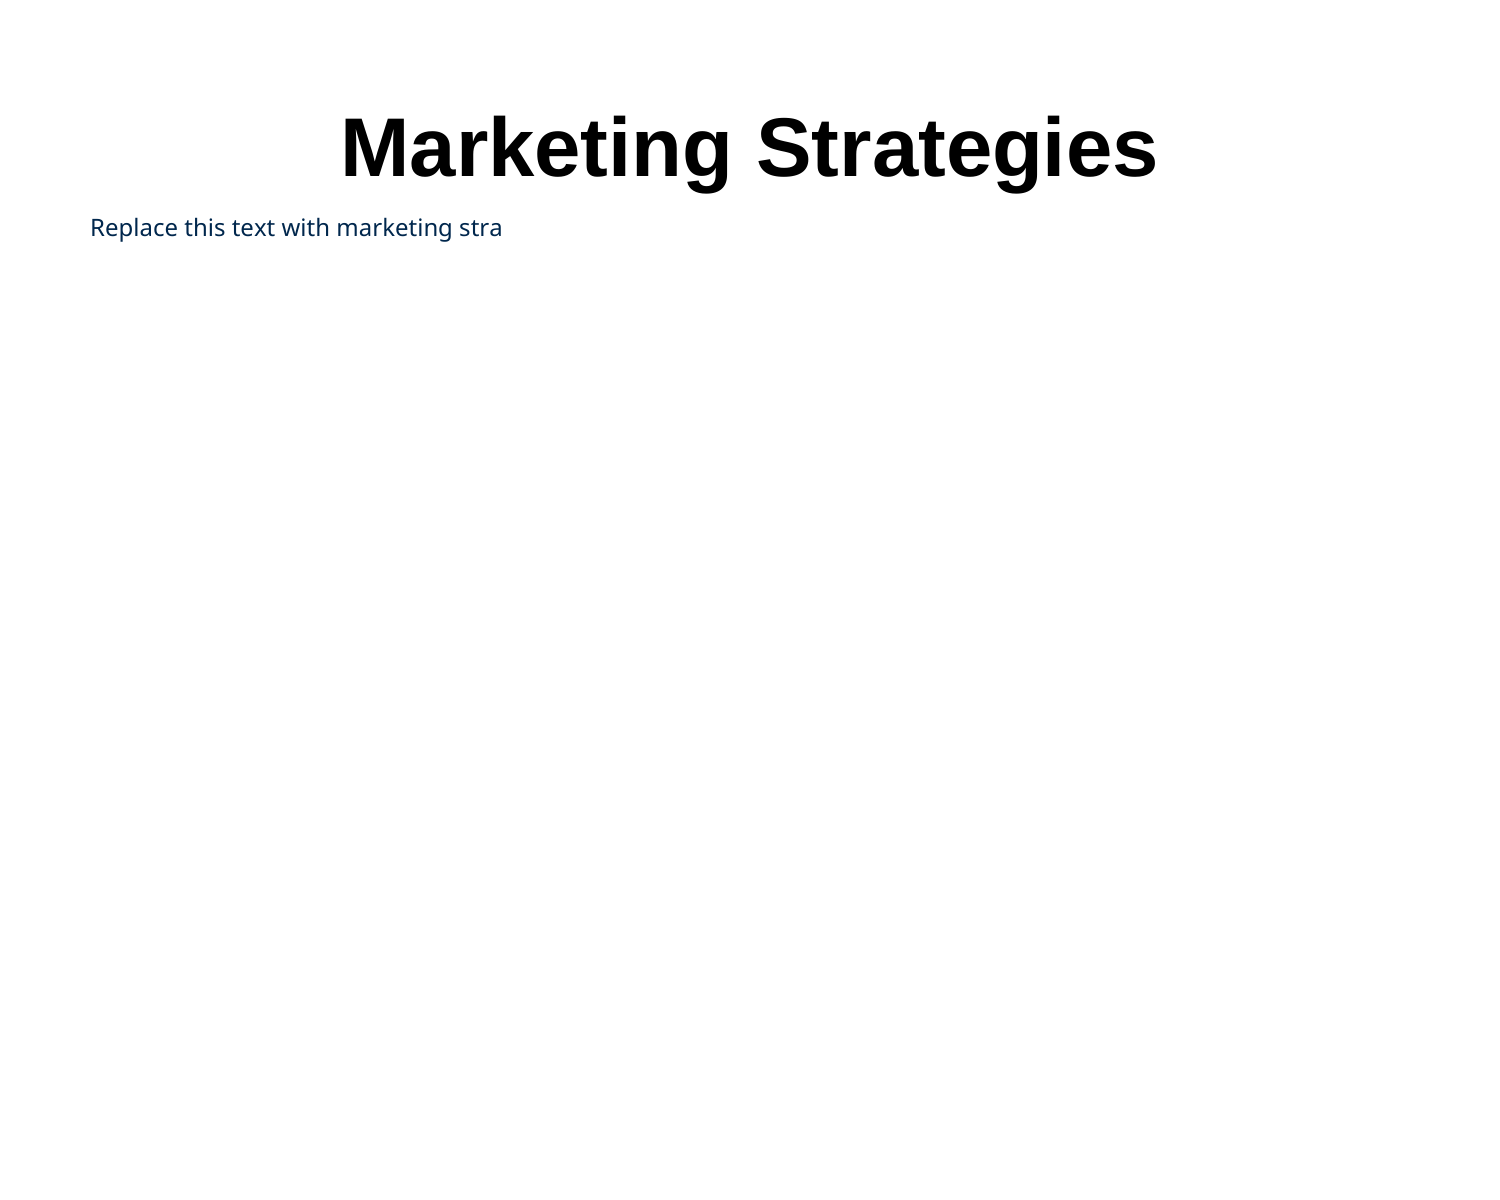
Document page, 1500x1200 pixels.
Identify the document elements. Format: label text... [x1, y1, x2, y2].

list Replace this text with marketing stra [75, 192, 1425, 1094]
title Marketing Strategies [113, 78, 1387, 192]
